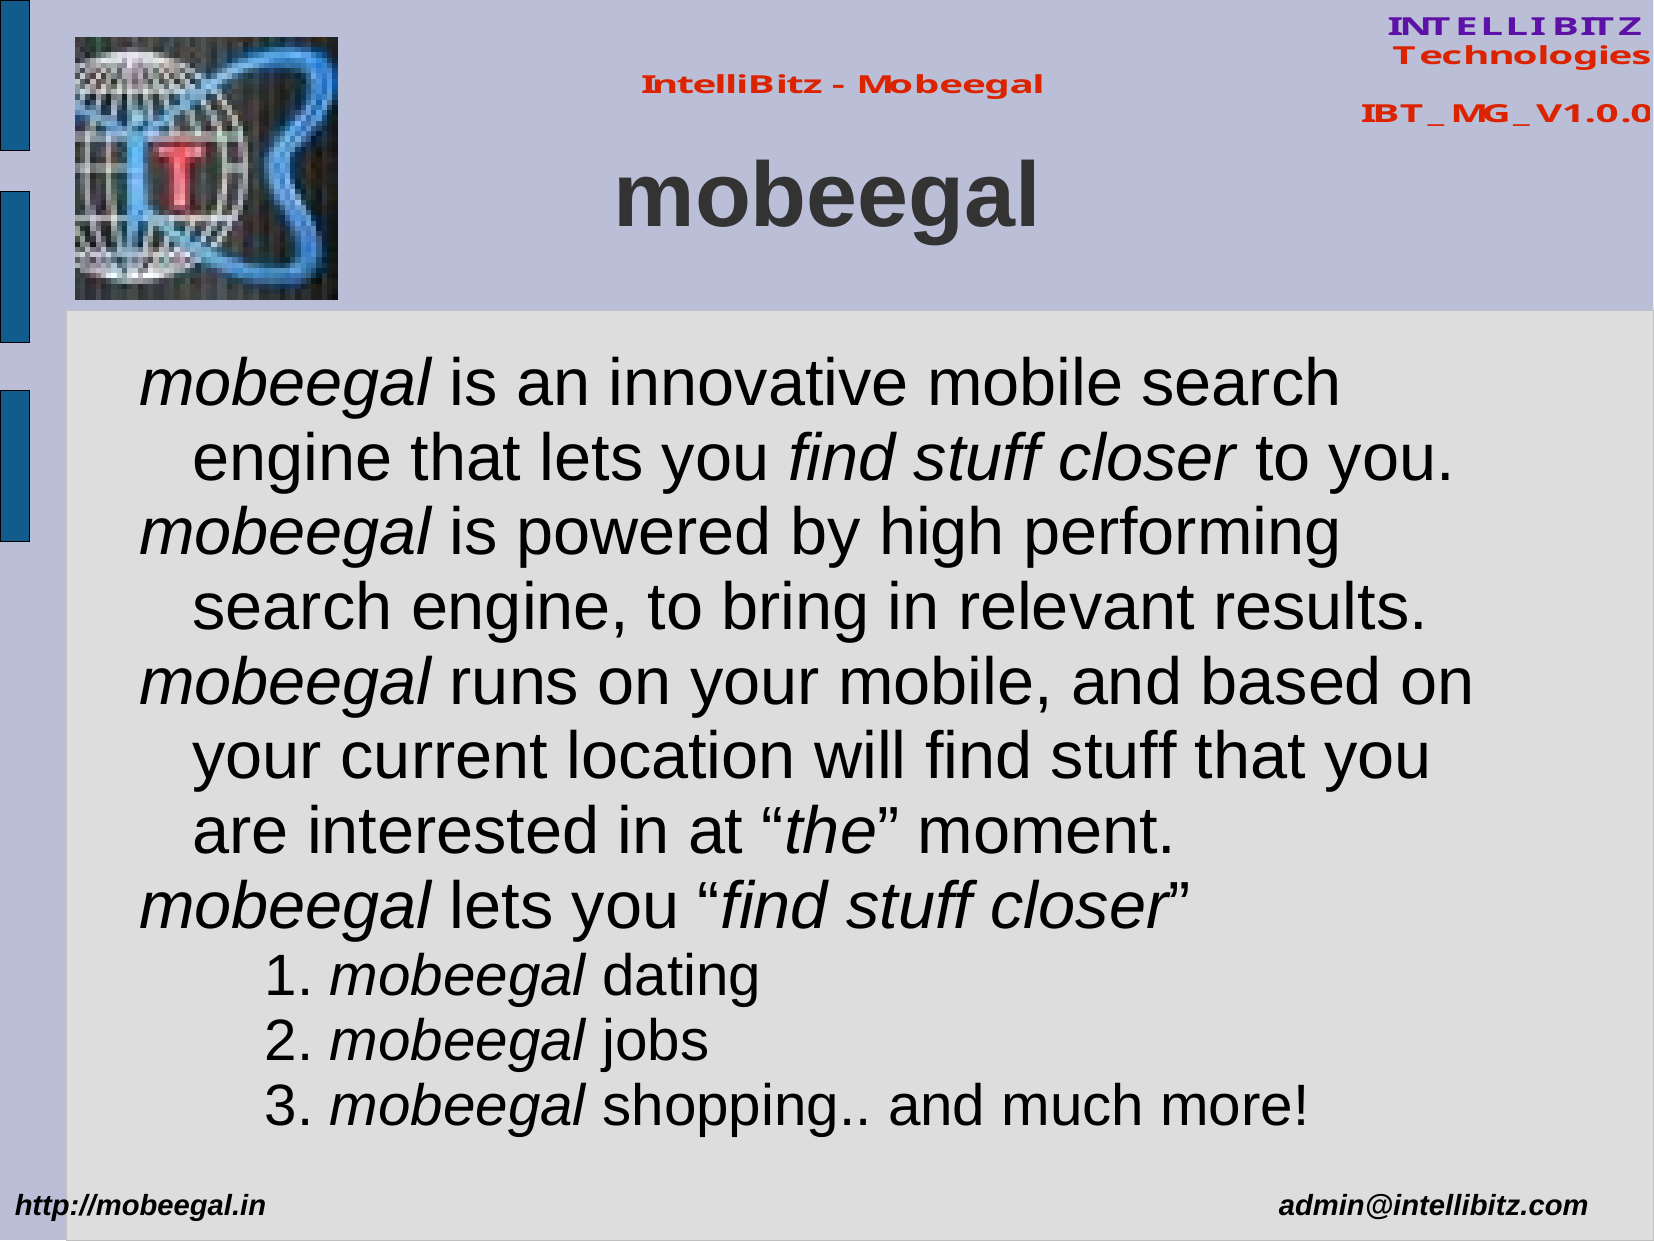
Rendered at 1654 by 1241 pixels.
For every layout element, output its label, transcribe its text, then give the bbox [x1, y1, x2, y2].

picture [75, 37, 338, 301]
list mobeegal is an innovative mobile search engine that lets you find stuff closer to you. mobeegal is powered by high performing search engine, to bring in relevant results. mobeegal runs on your mobile, and based on your current location will find stuff that you are interested in at “the” moment. mobeegal lets you “find stuff closer” 1. mobeegal dating 2. mobeegal jobs 3. mobeegal shopping.. and much more! [121, 344, 1534, 1138]
chart [28, 12, 1651, 188]
title mobeegal [338, 91, 1534, 299]
text_box http://mobeegal.in admin@intellibitz.com [0, 1181, 1651, 1234]
